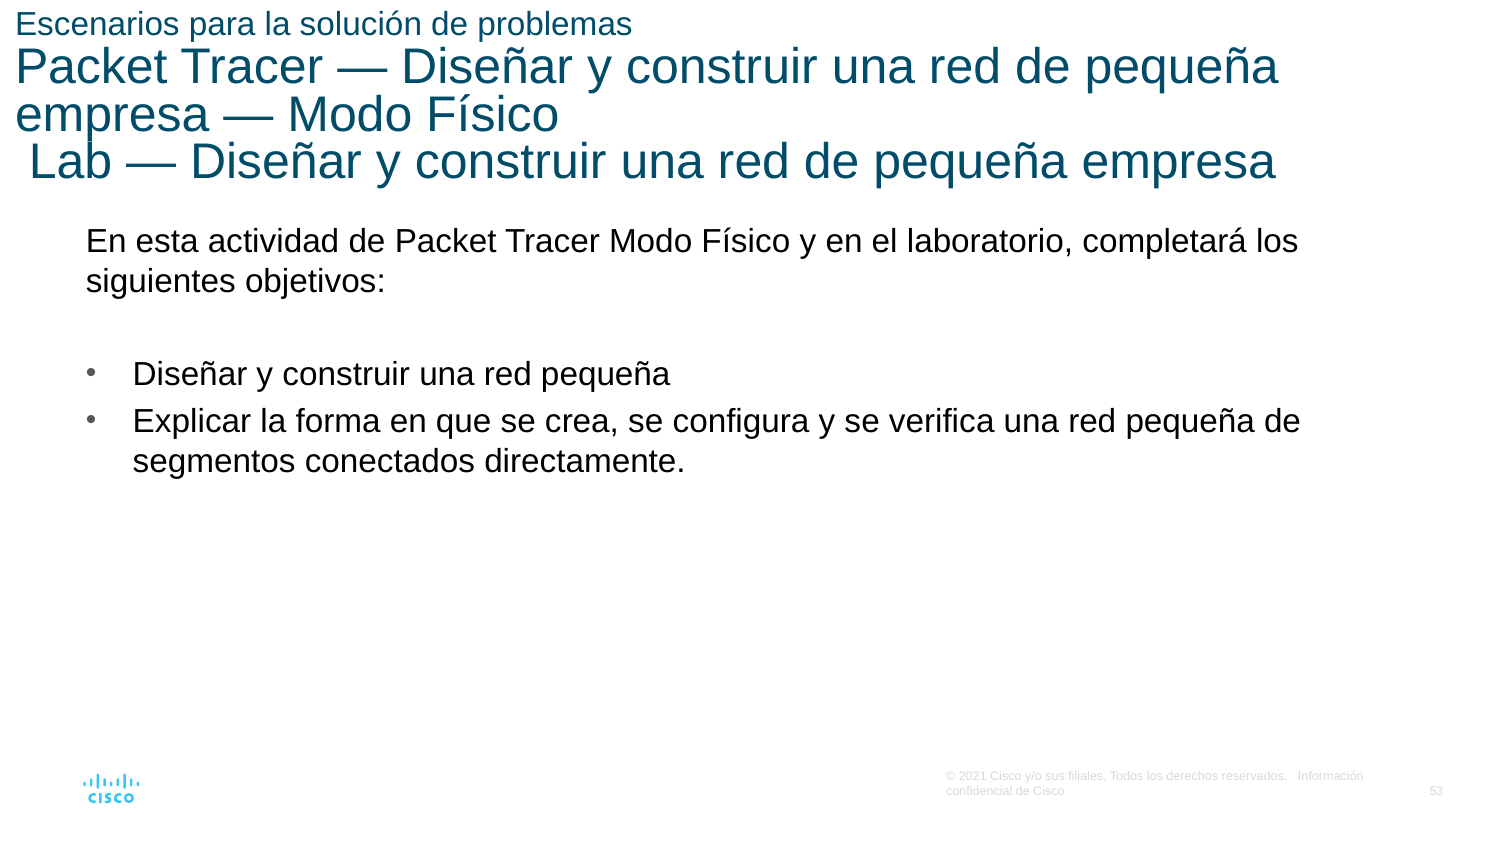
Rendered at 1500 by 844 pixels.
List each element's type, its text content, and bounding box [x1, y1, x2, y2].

list En esta actividad de Packet Tracer Modo Físico y en el laboratorio, completará los siguientes objetivos: Diseñar y construir una red pequeña Explicar la forma en que se crea, se configura y se verifica una red pequeña de segmentos conectados directamente. [70, 211, 1430, 638]
title Escenarios para la solución de problemas Packet Tracer — Diseñar y construir una red de pequeña empresa — Modo Físico Lab — Diseñar y construir una red de pequeña empresa [0, 0, 1369, 186]
